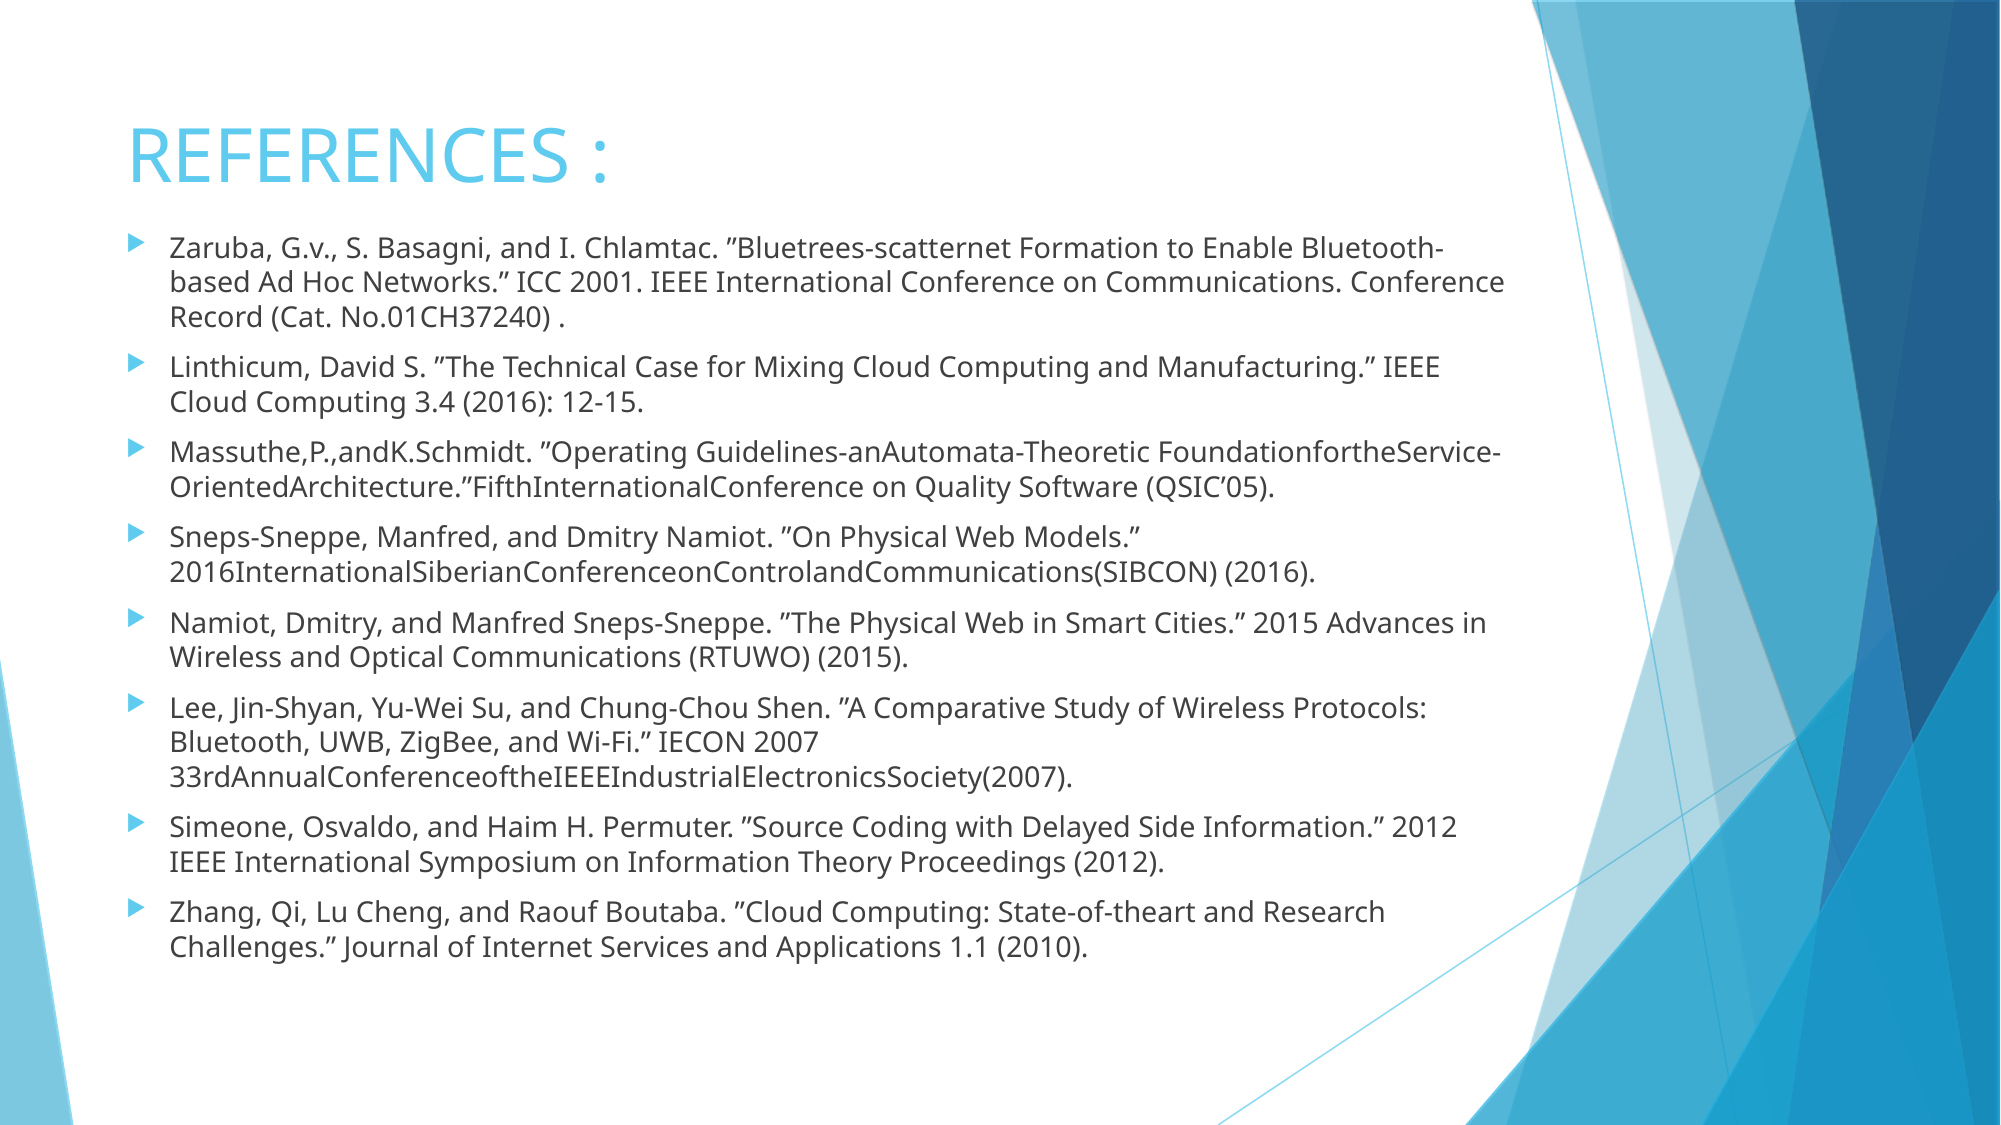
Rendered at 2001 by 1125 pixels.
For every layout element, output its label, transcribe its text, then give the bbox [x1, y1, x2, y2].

title REFERENCES : [111, 99, 1522, 221]
list Zaruba, G.v., S. Basagni, and I. Chlamtac. ”Bluetrees-scatternet Formation to Enable Bluetooth-based Ad Hoc Networks.” ICC 2001. IEEE International Conference on Communications. Conference Record (Cat. No.01CH37240) . Linthicum, David S. ”The Technical Case for Mixing Cloud Computing and Manufacturing.” IEEE Cloud Computing 3.4 (2016): 12-15. Massuthe,P.,andK.Schmidt. ”Operating Guidelines-anAutomata-Theoretic FoundationfortheService-OrientedArchitecture.”FifthInternationalConference on Quality Software (QSIC’05). Sneps-Sneppe, Manfred, and Dmitry Namiot. ”On Physical Web Models.” 2016InternationalSiberianConferenceonControlandCommunications(SIBCON) (2016). Namiot, Dmitry, and Manfred Sneps-Sneppe. ”The Physical Web in Smart Cities.” 2015 Advances in Wireless and Optical Communications (RTUWO) (2015). Lee, Jin-Shyan, Yu-Wei Su, and Chung-Chou Shen. ”A Comparative Study of Wireless Protocols: Bluetooth, UWB, ZigBee, and Wi-Fi.” IECON 2007 33rdAnnualConferenceoftheIEEEIndustrialElectronicsSociety(2007). Simeone, Osvaldo, and Haim H. Permuter. ”Source Coding with Delayed Side Information.” 2012 IEEE International Symposium on Information Theory Proceedings (2012). Zhang, Qi, Lu Cheng, and Raouf Boutaba. ”Cloud Computing: State-of-theart and Research Challenges.” Journal of Internet Services and Applications 1.1 (2010). [111, 221, 1522, 991]
